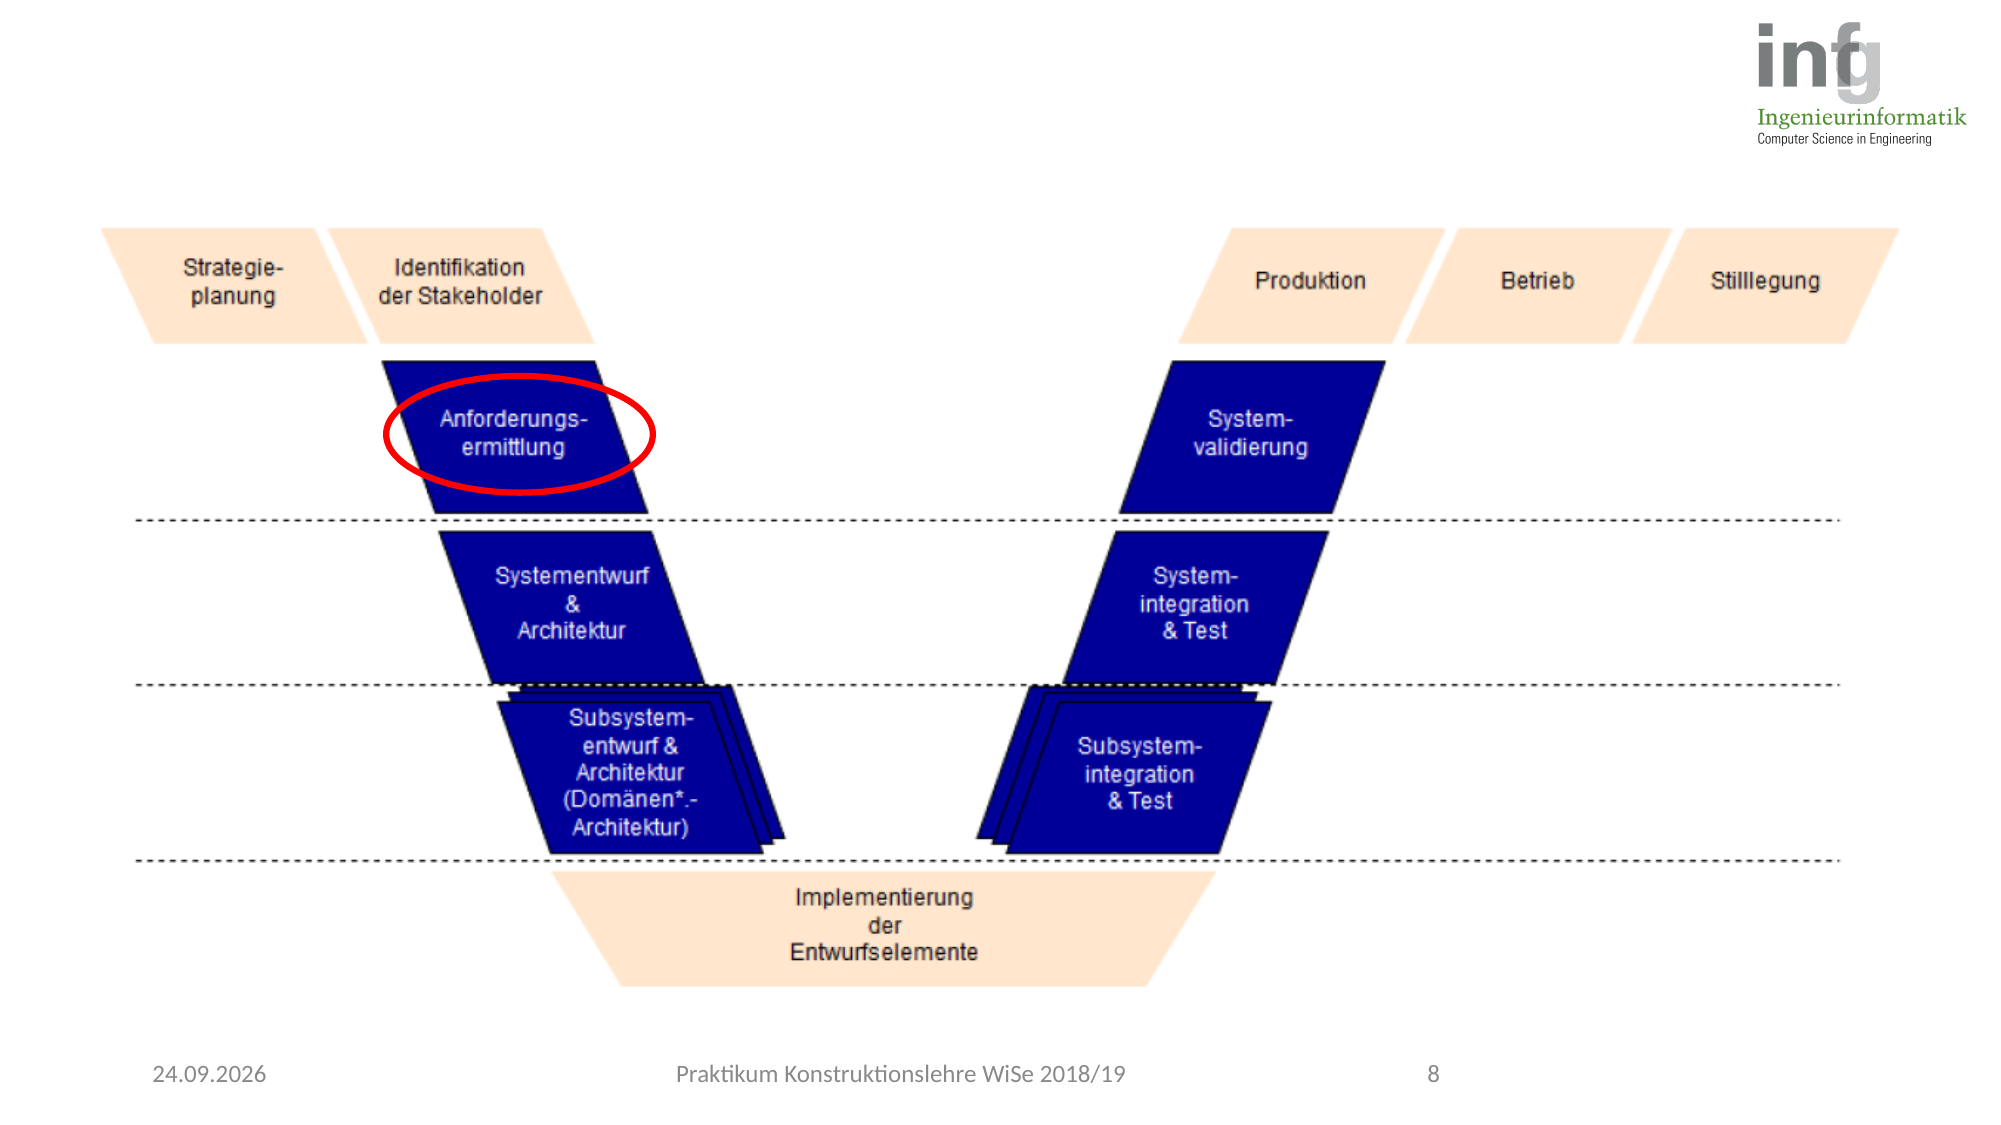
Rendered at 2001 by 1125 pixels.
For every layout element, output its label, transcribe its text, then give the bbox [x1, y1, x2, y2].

picture [83, 170, 1916, 1024]
text_box Praktikum Konstruktionslehre WiSe 2018/19 [403, 1042, 1400, 1103]
text_box 8 [1412, 1042, 1863, 1103]
text_box 10.01.2019 [137, 1042, 403, 1103]
